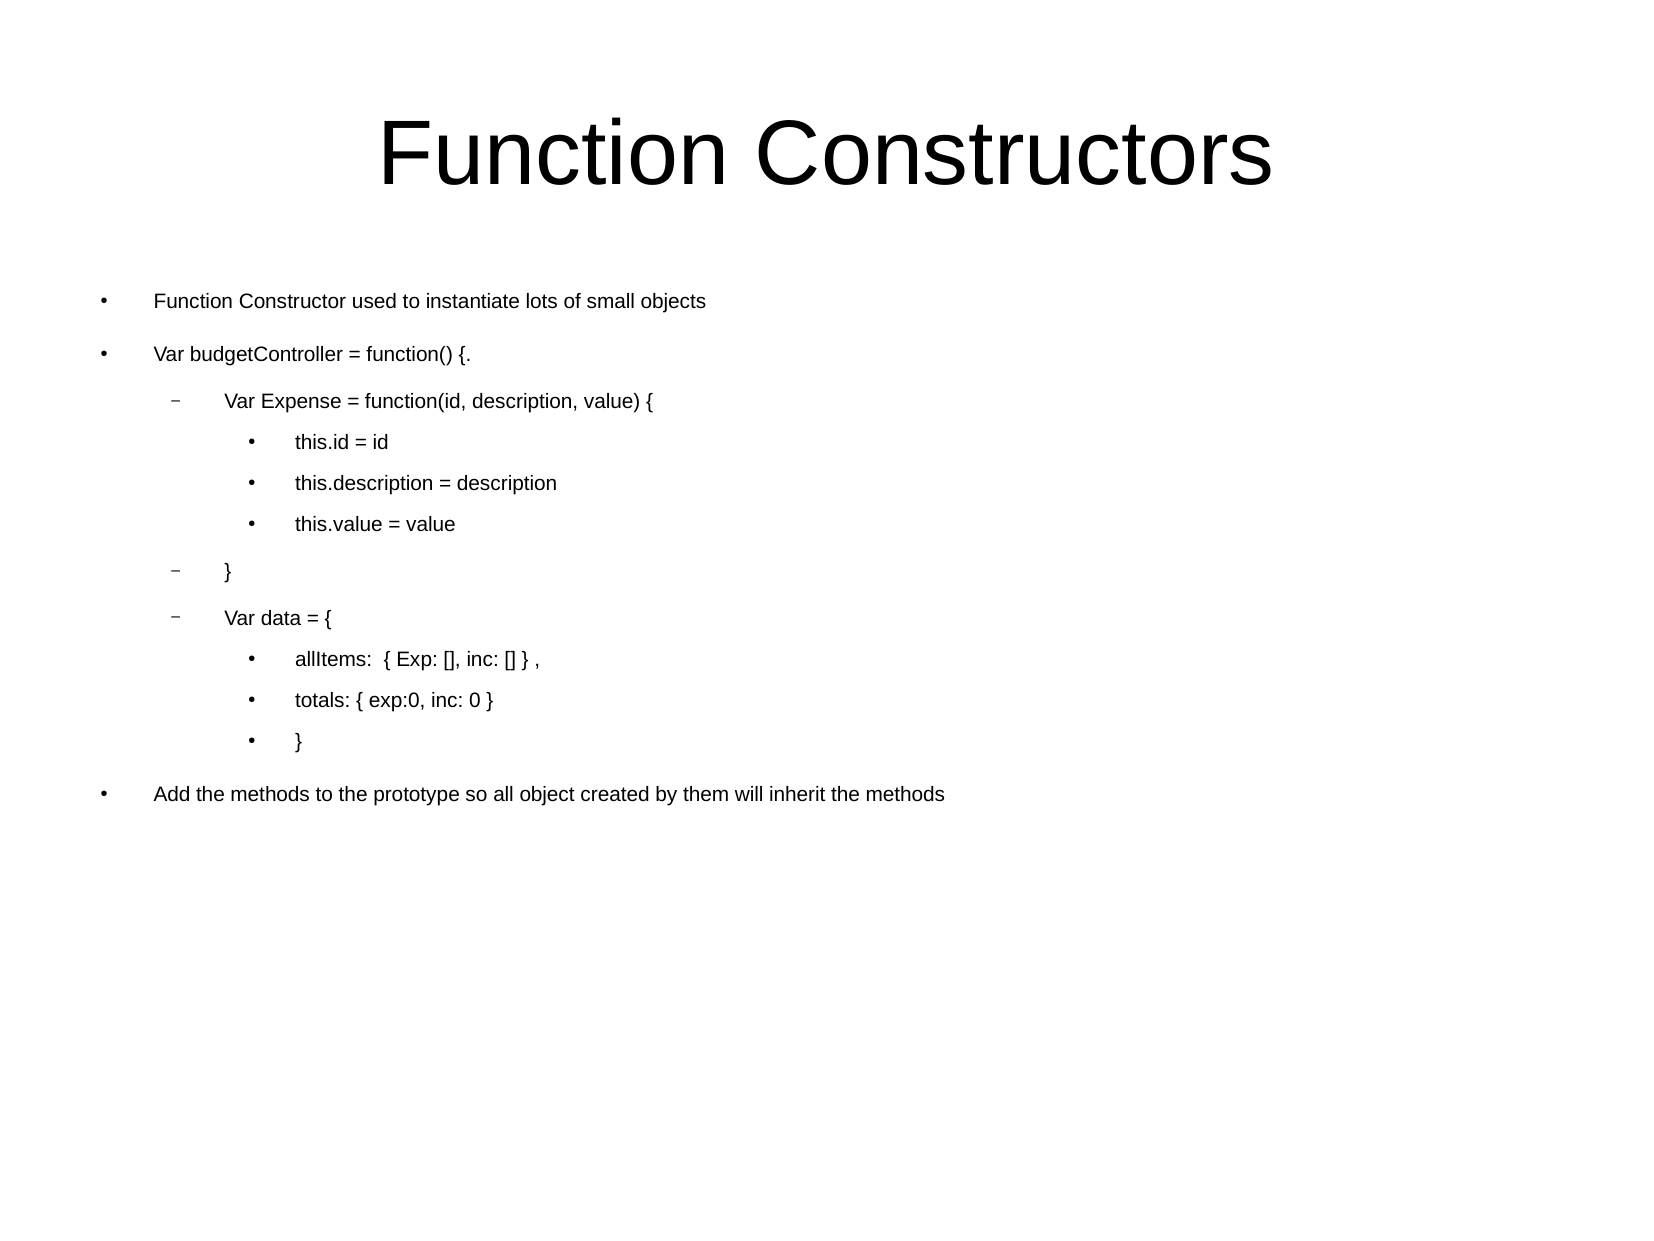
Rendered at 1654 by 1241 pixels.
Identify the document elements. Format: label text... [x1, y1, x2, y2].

list Function Constructor used to instantiate lots of small objects Var budgetController = function() {. Var Expense = function(id, description, value) { this.id = id this.description = description this.value = value } Var data = { allItems: { Exp: [], inc: [] } , totals: { exp:0, inc: 0 } } Add the methods to the prototype so all object created by them will inherit the methods [82, 290, 1583, 1217]
title Function Constructors [82, 49, 1571, 257]
